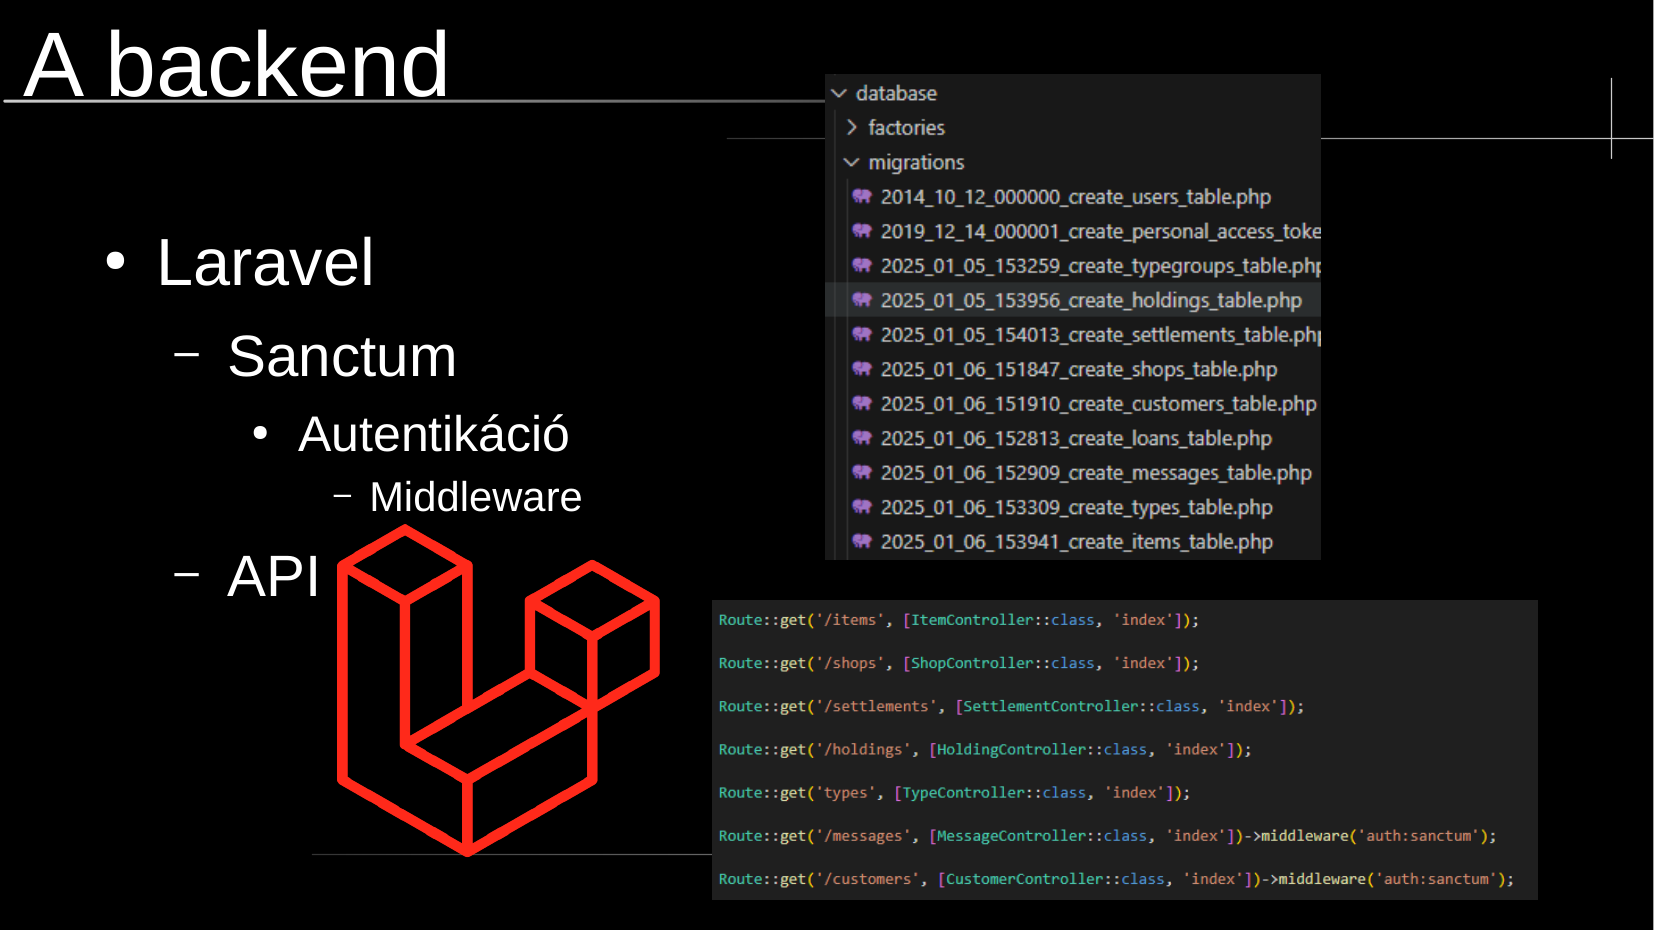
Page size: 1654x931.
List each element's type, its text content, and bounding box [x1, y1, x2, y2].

picture [712, 600, 1538, 901]
picture [825, 74, 1321, 560]
picture [337, 524, 662, 863]
list Laravel Sanctum Autentikáció Middleware API [85, 225, 1575, 765]
title A backend [23, 11, 1589, 119]
